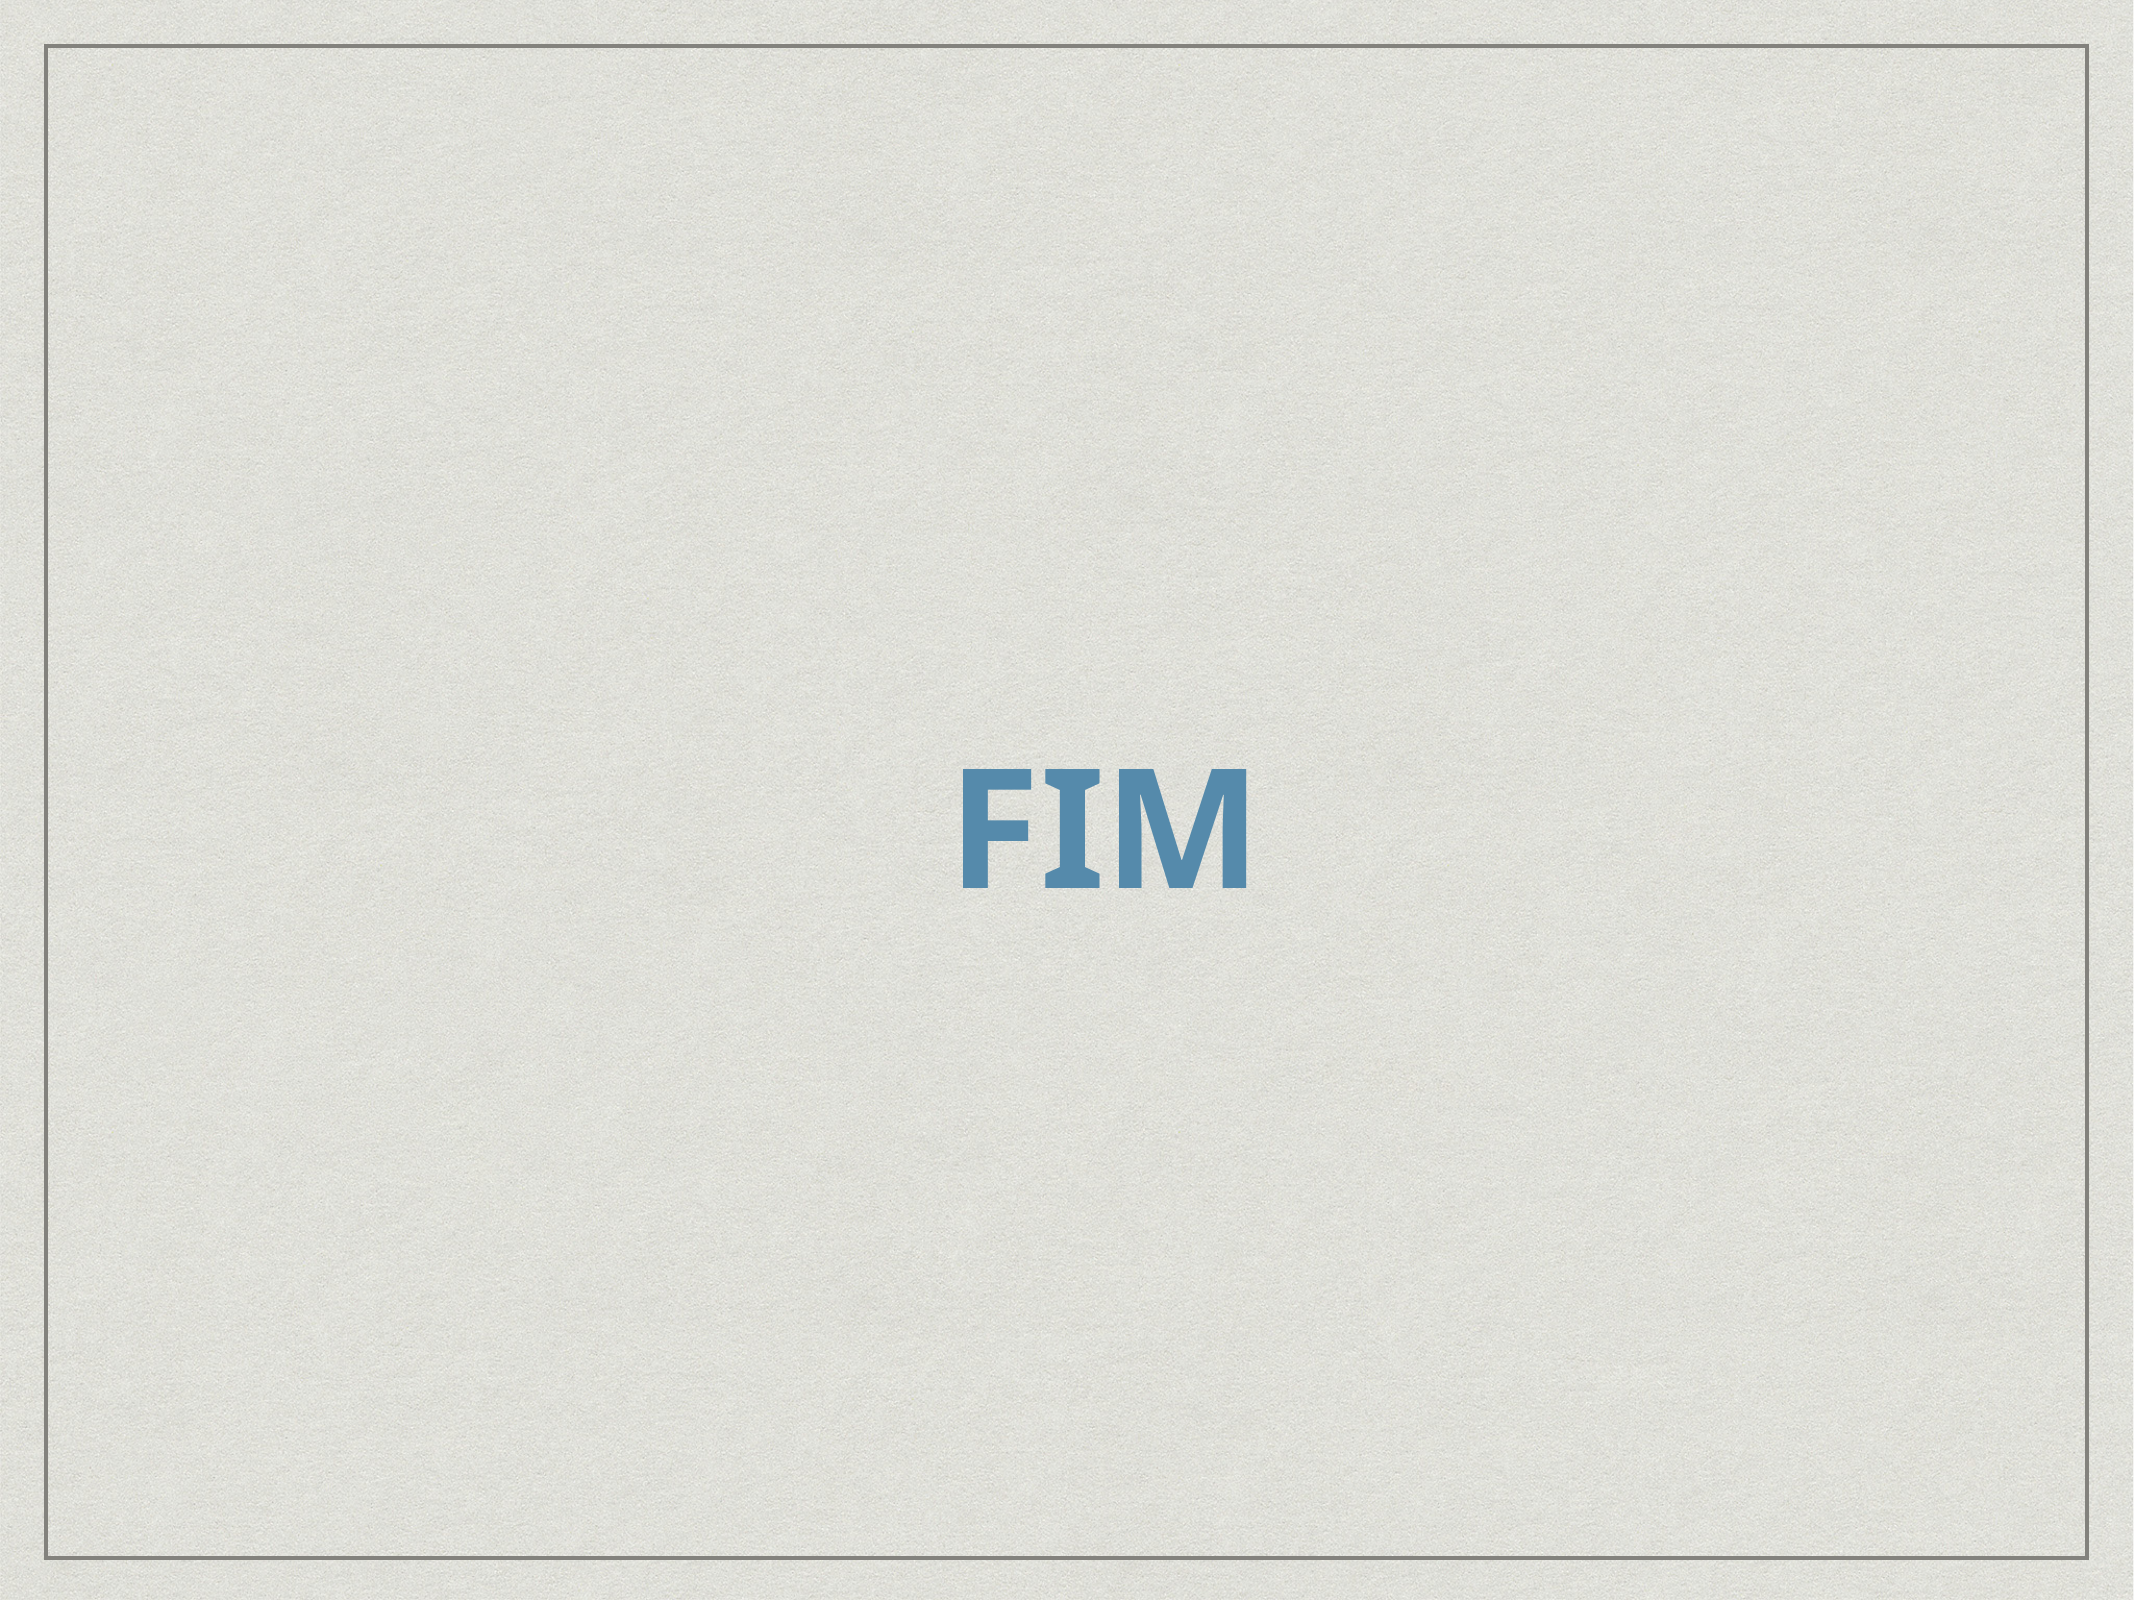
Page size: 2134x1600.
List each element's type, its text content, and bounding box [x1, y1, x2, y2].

list FIM [170, 454, 1963, 1392]
picture [0, 0, 2134, 1600]
